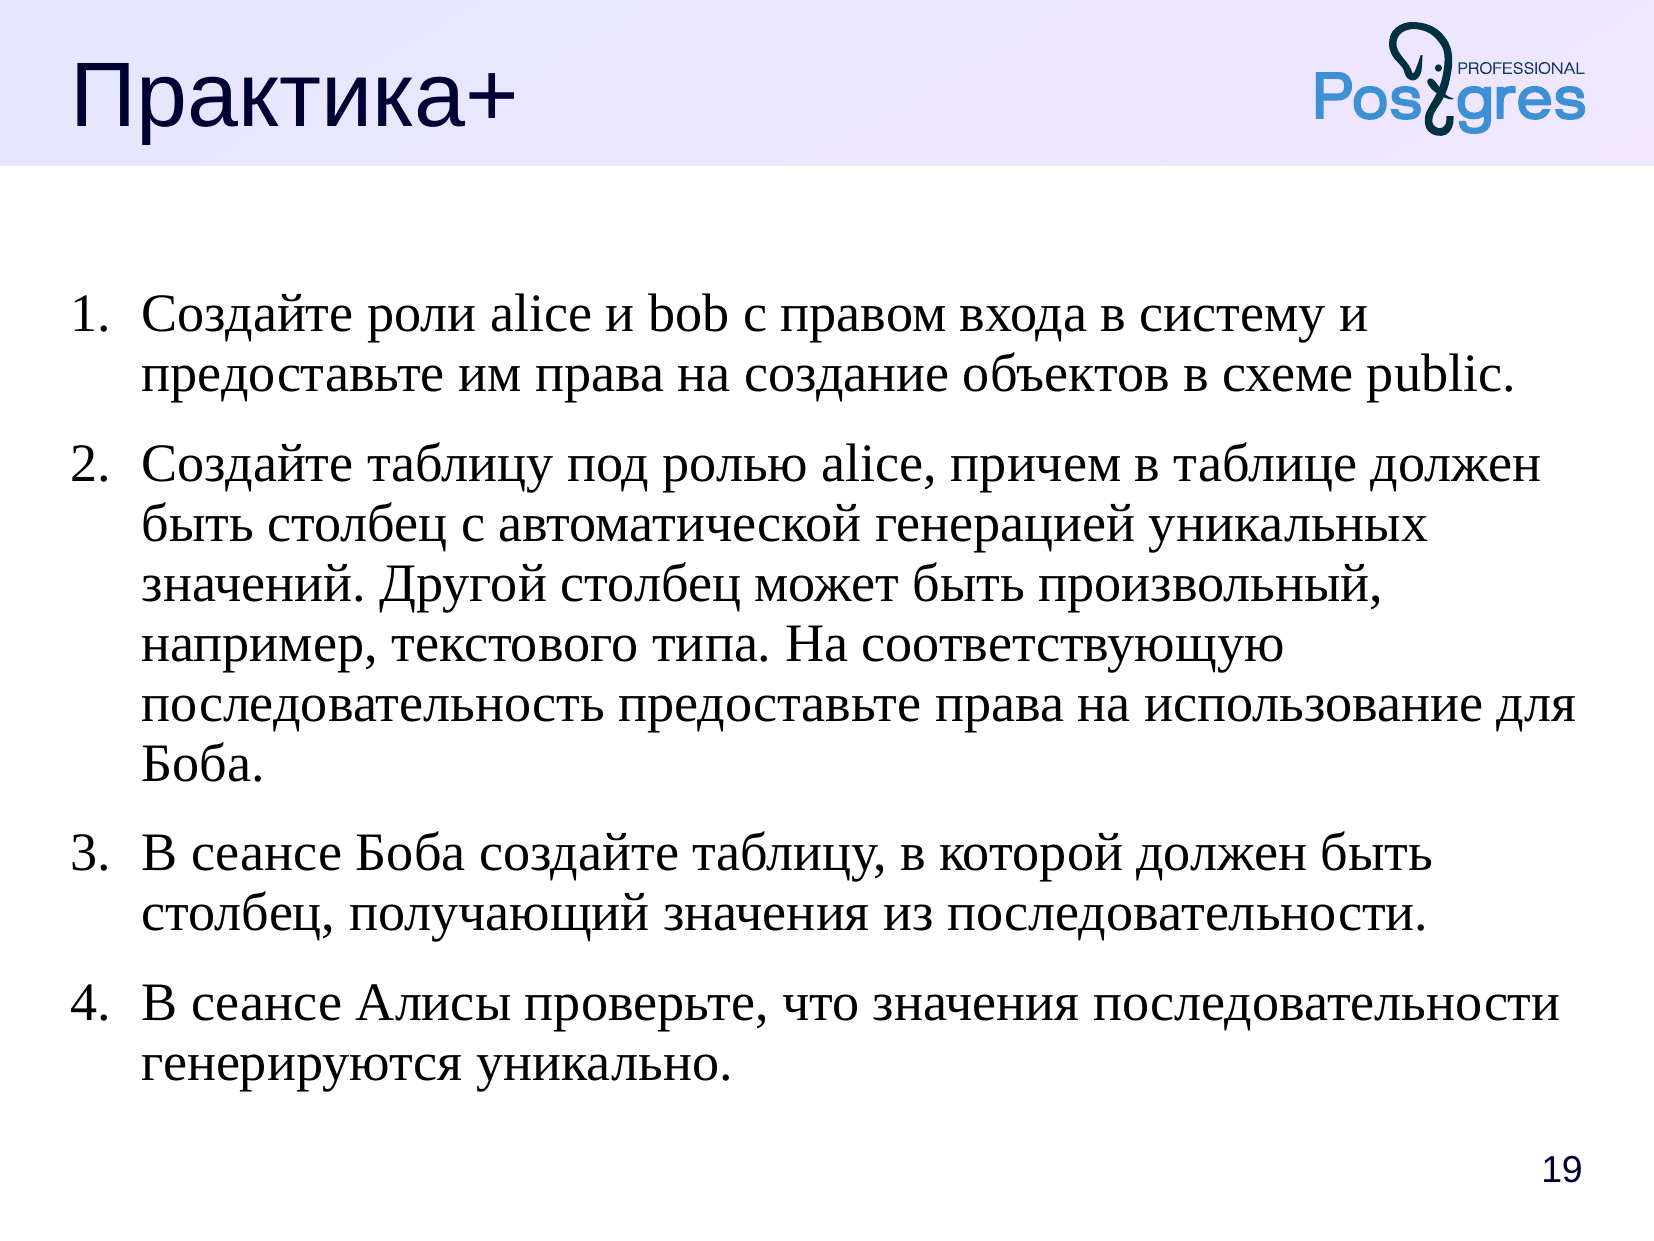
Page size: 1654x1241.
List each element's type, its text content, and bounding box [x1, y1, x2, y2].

list Создайте роли alice и bob с правом входа в систему и предоставьте им права на создание объектов в схеме public. Создайте таблицу под ролью alice, причем в таблице должен быть столбец с автоматической генерацией уникальных значений. Другой столбец может быть произвольный, например, текстового типа. На соответствующую последовательность предоставьте права на использование для Боба. В сеансе Боба создайте таблицу, в которой должен быть столбец, получающий значения из последовательности. В сеансе Алисы проверьте, что значения последовательности генерируются уникально. [70, 283, 1583, 1134]
title Практика+ [70, 43, 1241, 147]
